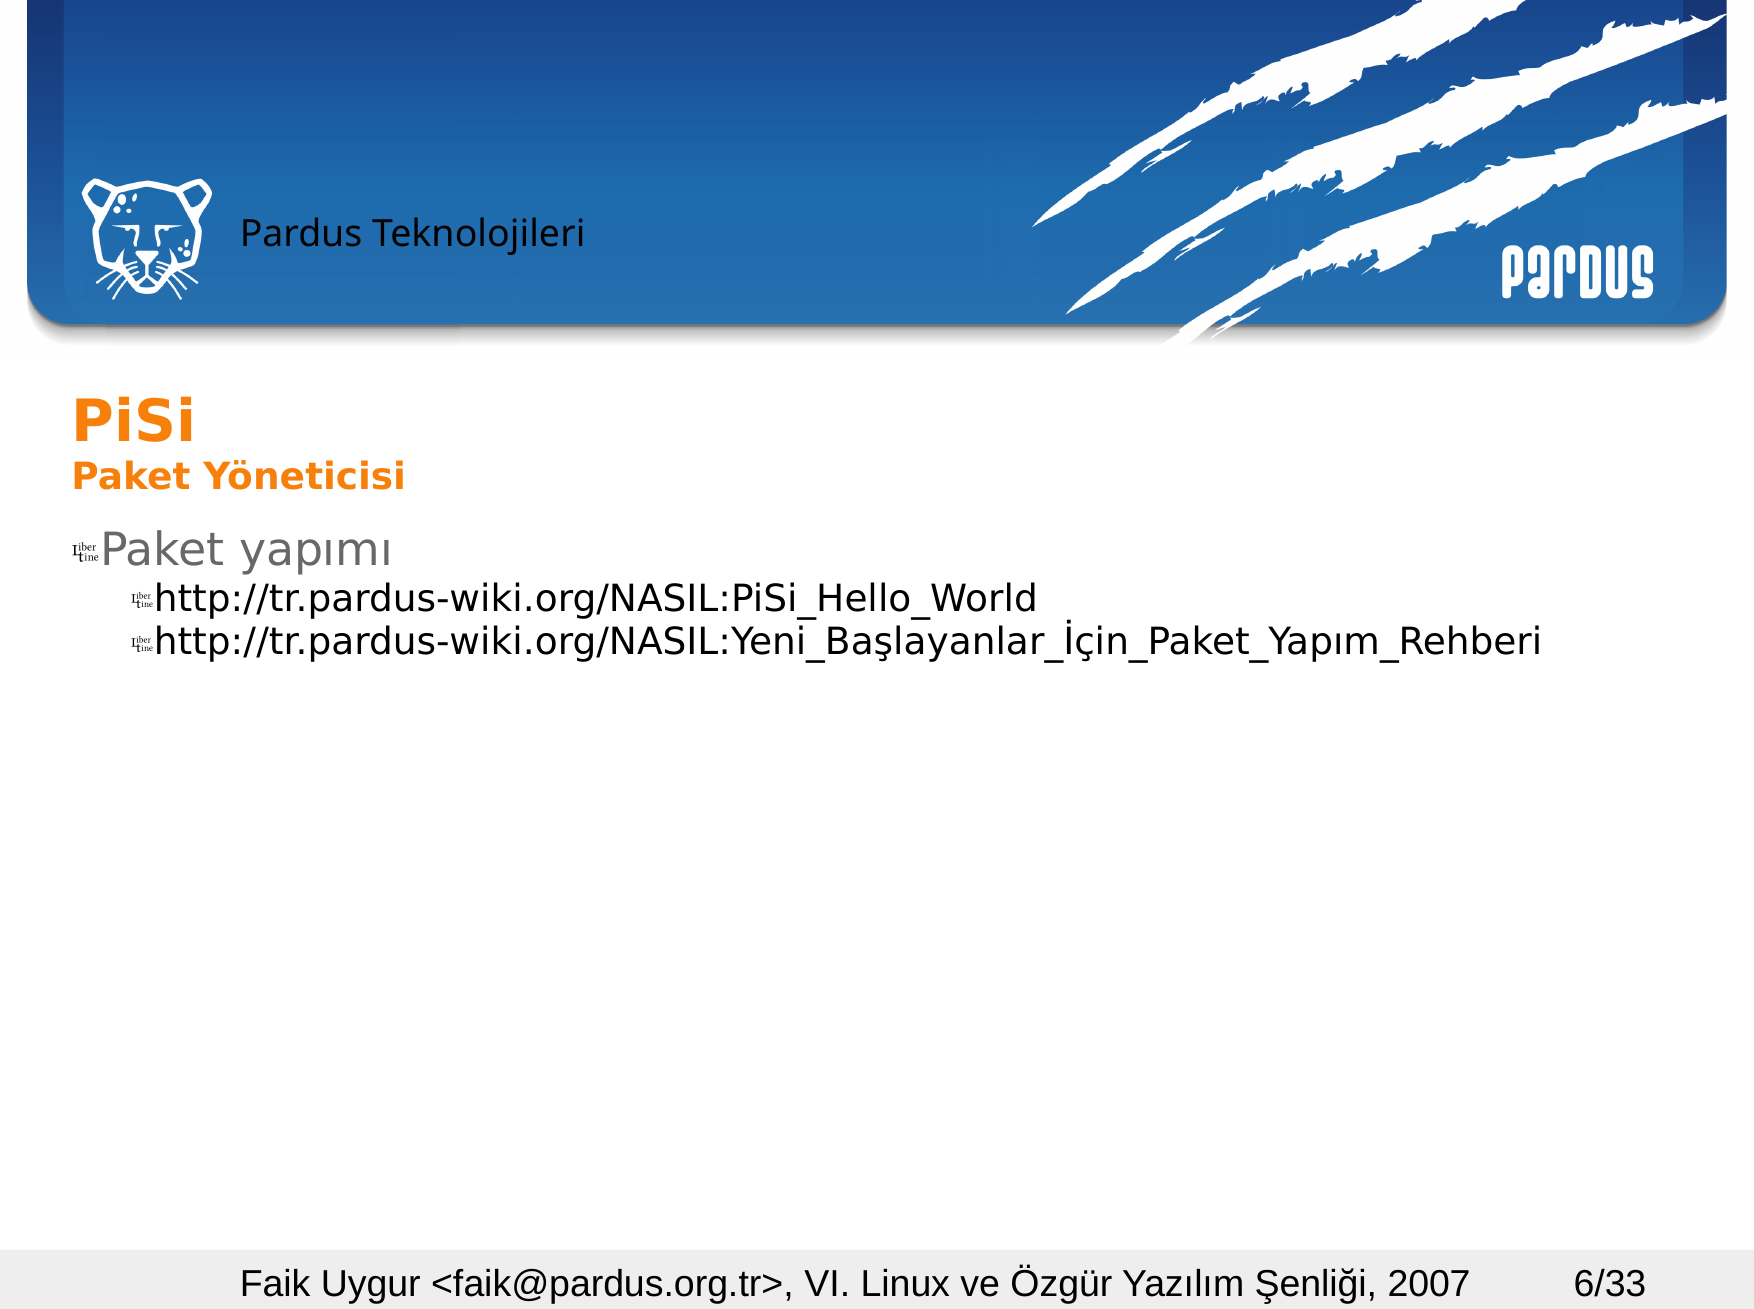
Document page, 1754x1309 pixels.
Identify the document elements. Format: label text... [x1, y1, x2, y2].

picture [0, 0, 1753, 355]
text_box PiSi Paket Yöneticisi Paket yapımı http://tr.pardus-wiki.org/NASIL:PiSi_Hello_World http://tr.pardus-wiki.org/NASIL:Yeni_Başlayanlar_İçin_Paket_Yapım_Rehberi [56, 380, 1680, 671]
